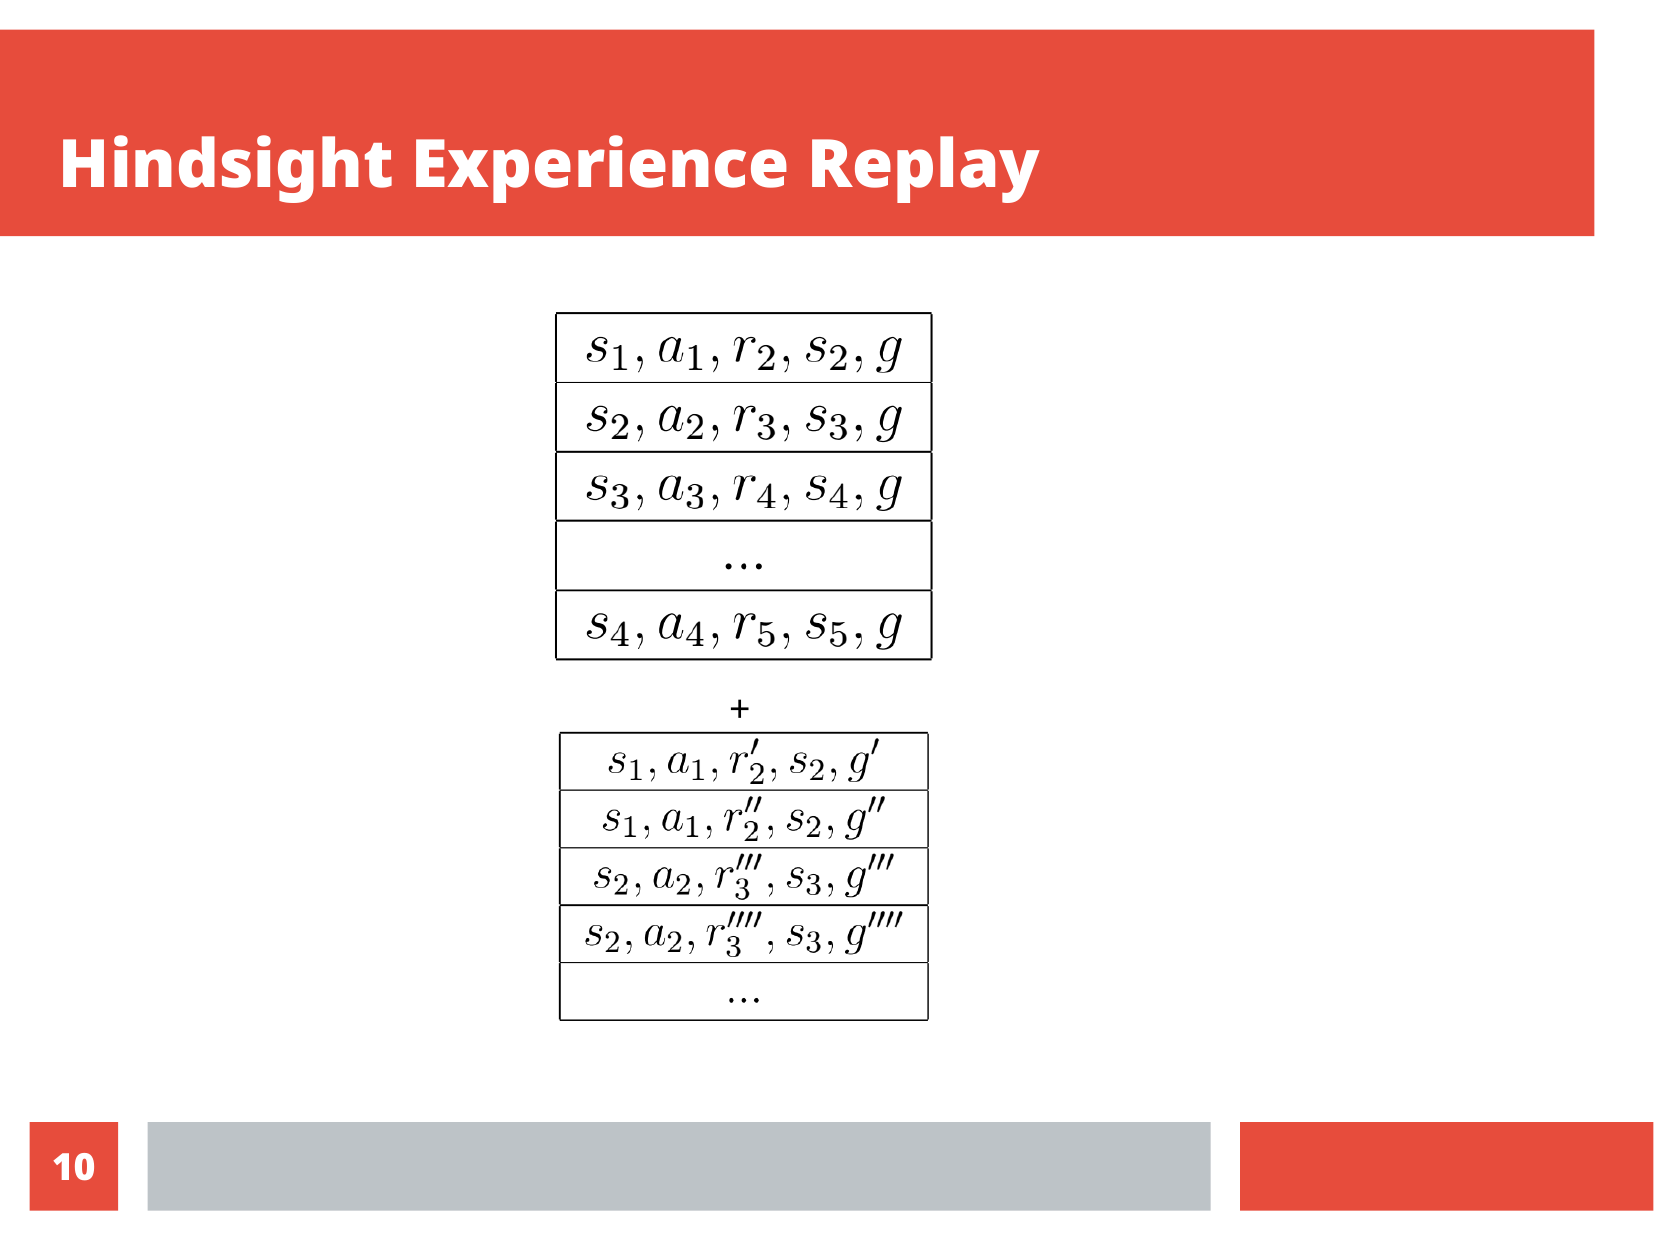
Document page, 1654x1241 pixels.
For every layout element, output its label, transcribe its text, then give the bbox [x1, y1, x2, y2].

text_box + [714, 676, 781, 719]
picture [523, 299, 946, 676]
picture [534, 719, 946, 1038]
title Hindsight Experience Replay [59, 59, 1595, 207]
